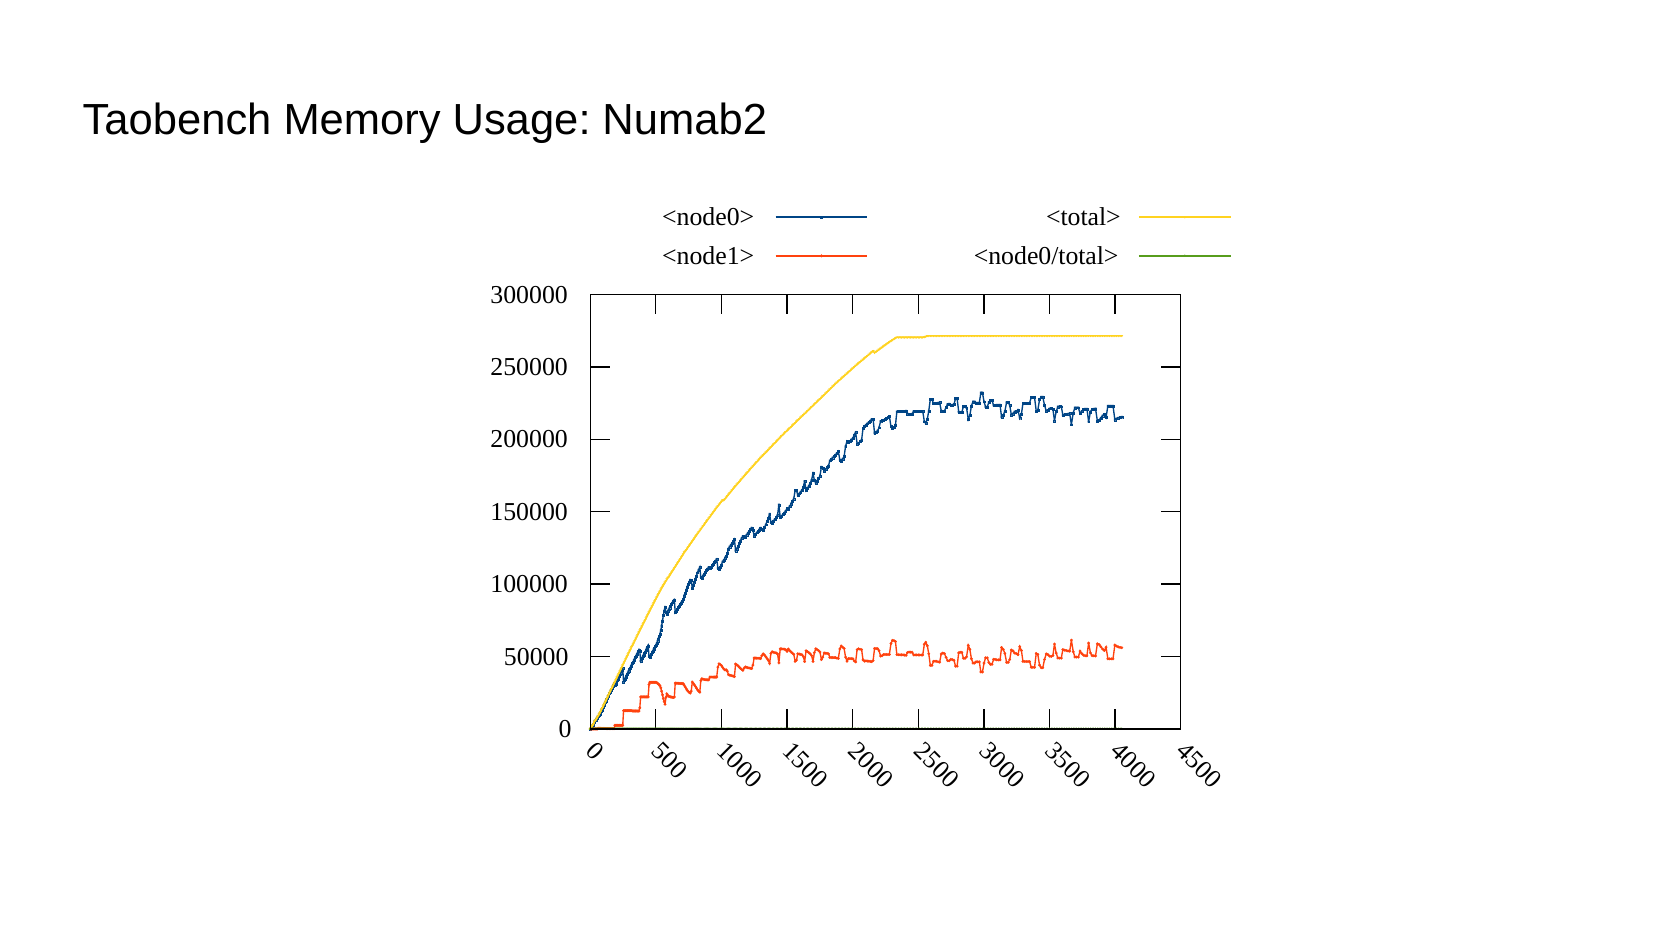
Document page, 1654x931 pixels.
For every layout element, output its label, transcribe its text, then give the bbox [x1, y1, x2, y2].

picture [417, 177, 1236, 833]
title Taobench Memory Usage: Numab2 [82, 81, 1571, 157]
